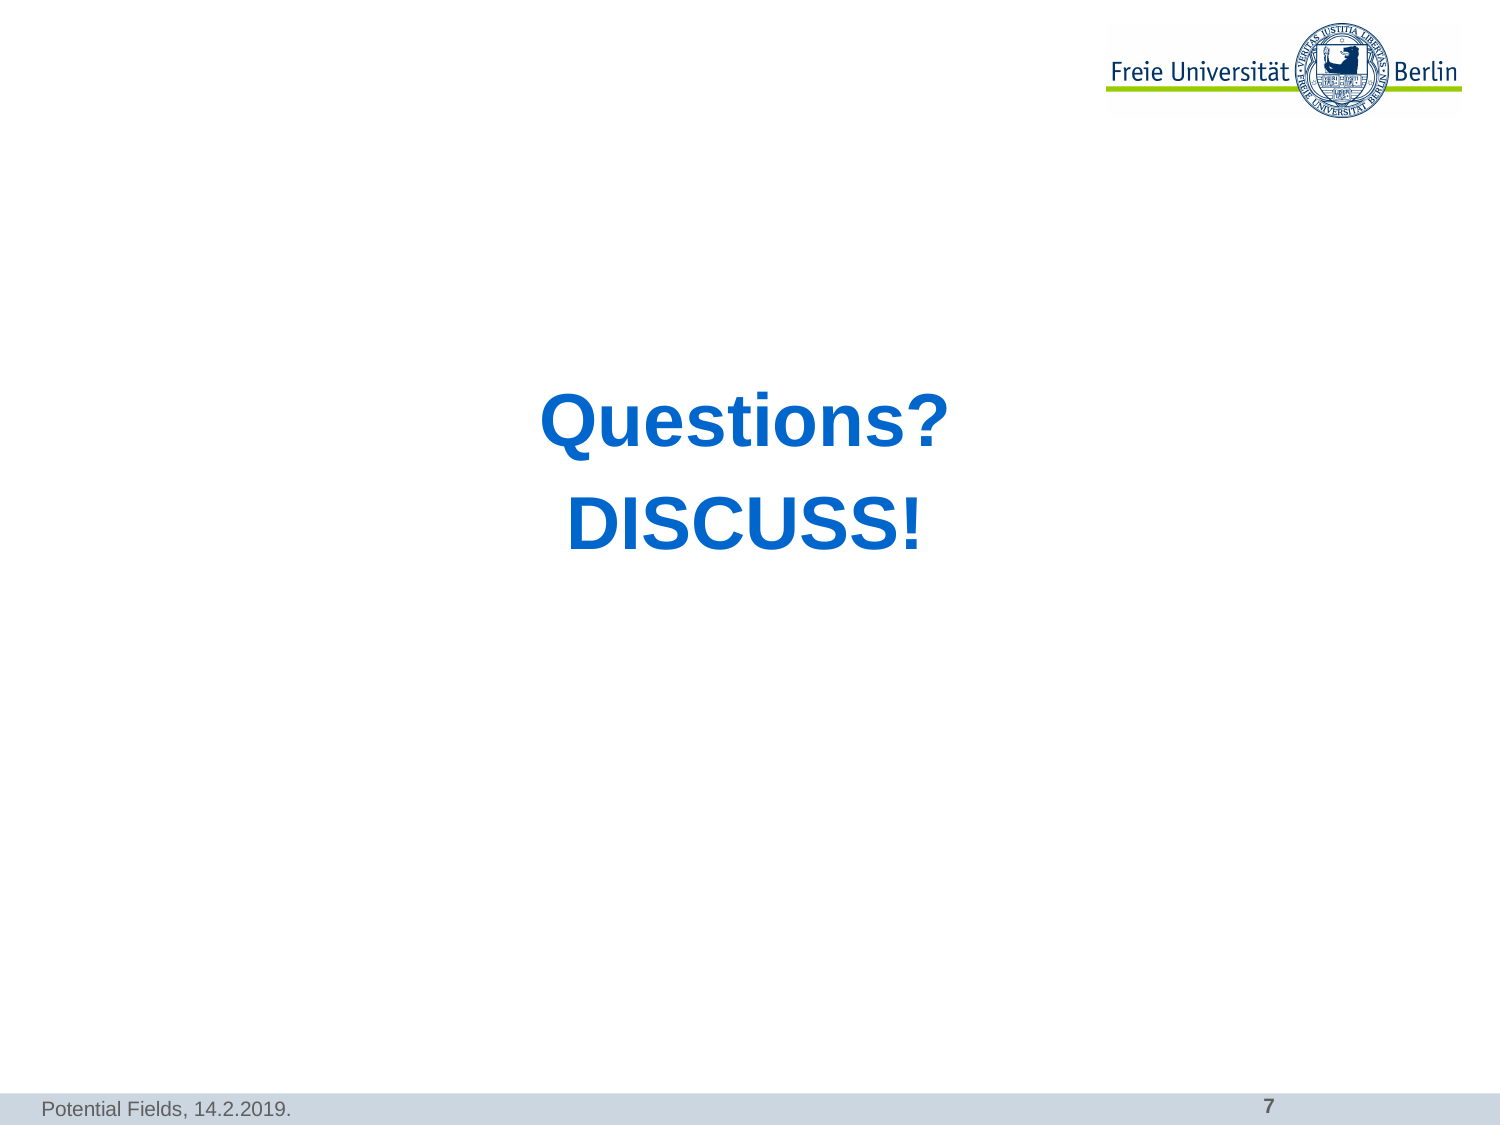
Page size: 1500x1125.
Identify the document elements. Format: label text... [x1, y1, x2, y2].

subtitle Questions? DISCUSS! [37, 304, 1456, 631]
picture [1106, 23, 1462, 118]
